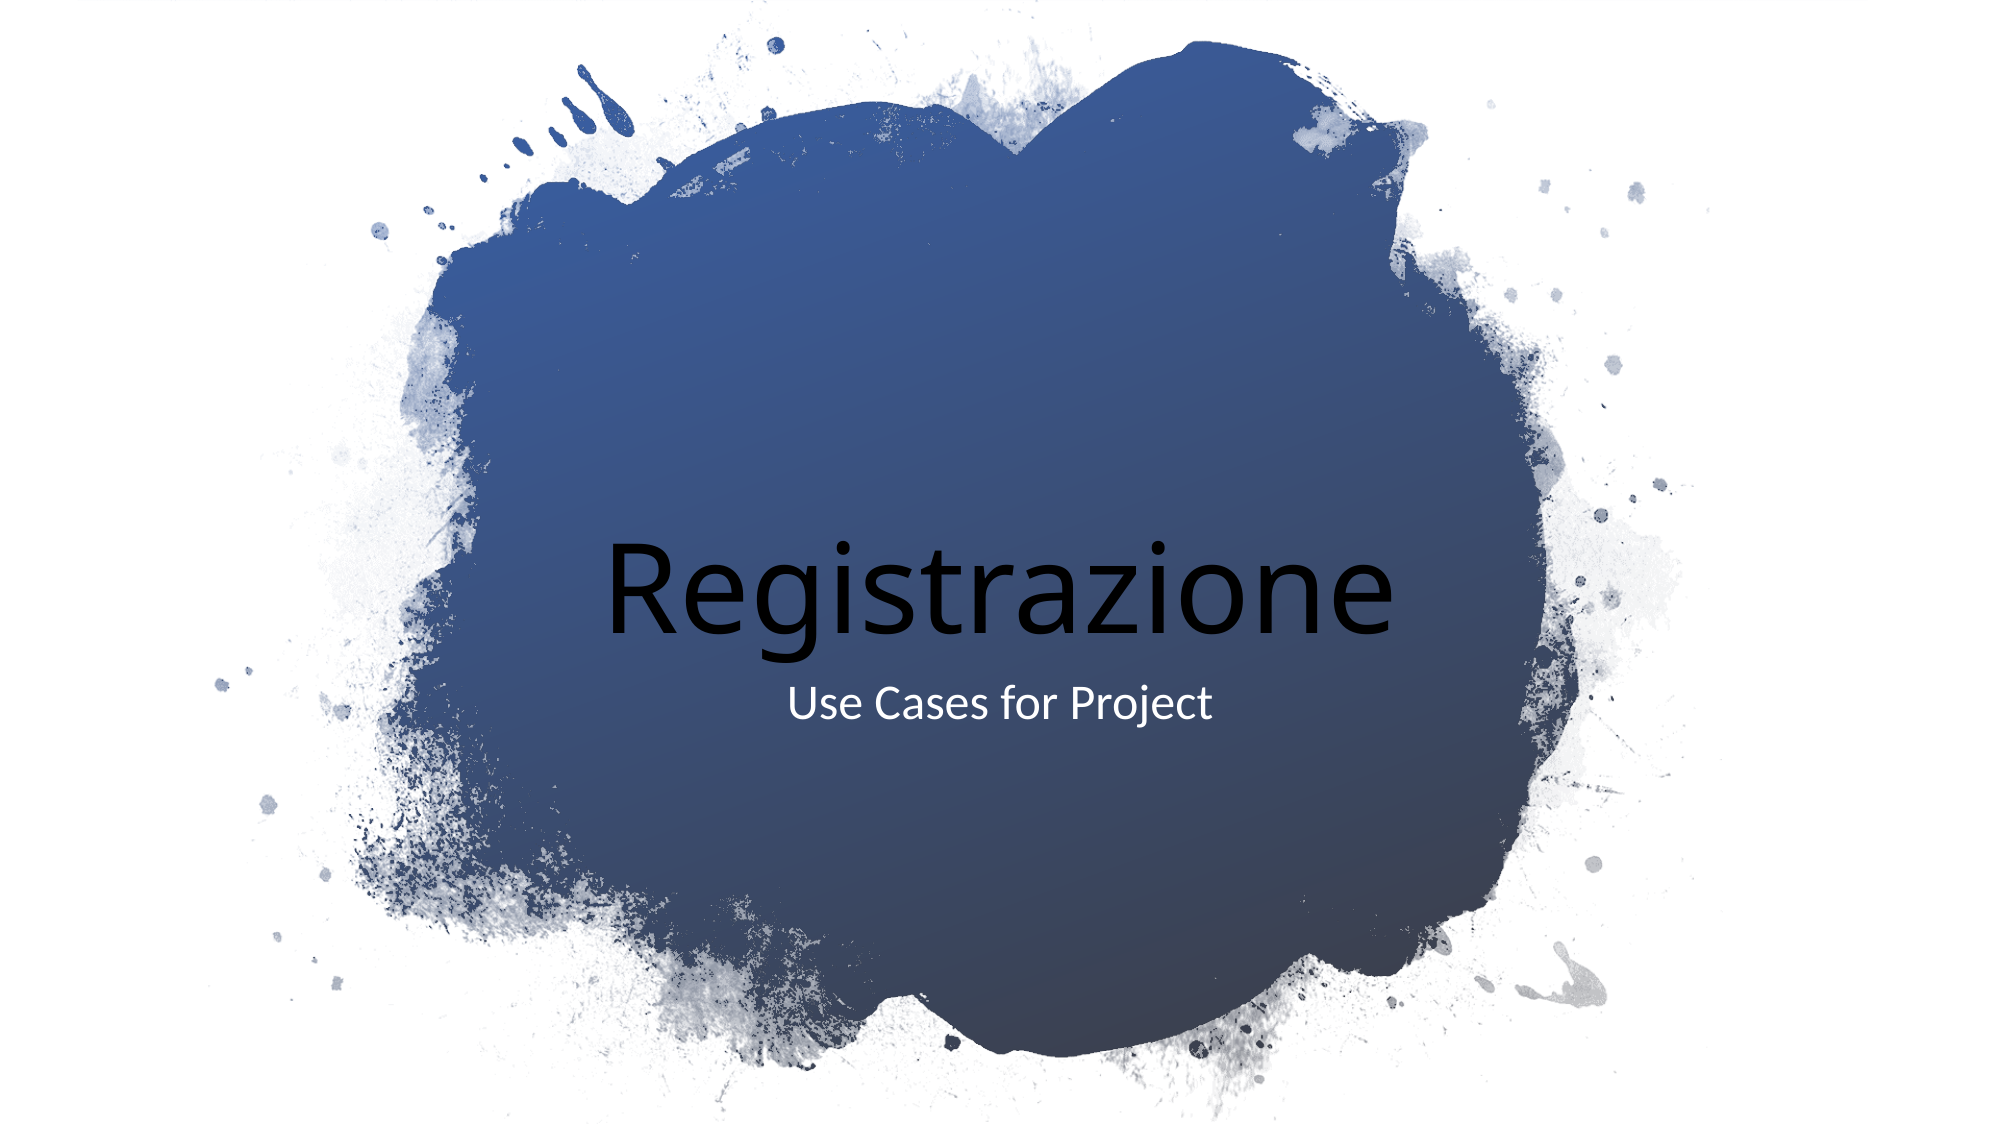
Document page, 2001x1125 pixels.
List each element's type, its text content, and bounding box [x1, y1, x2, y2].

picture [0, 0, 2000, 1125]
subtitle Use Cases for Project [499, 668, 1502, 781]
title Registrazione [499, 335, 1502, 668]
